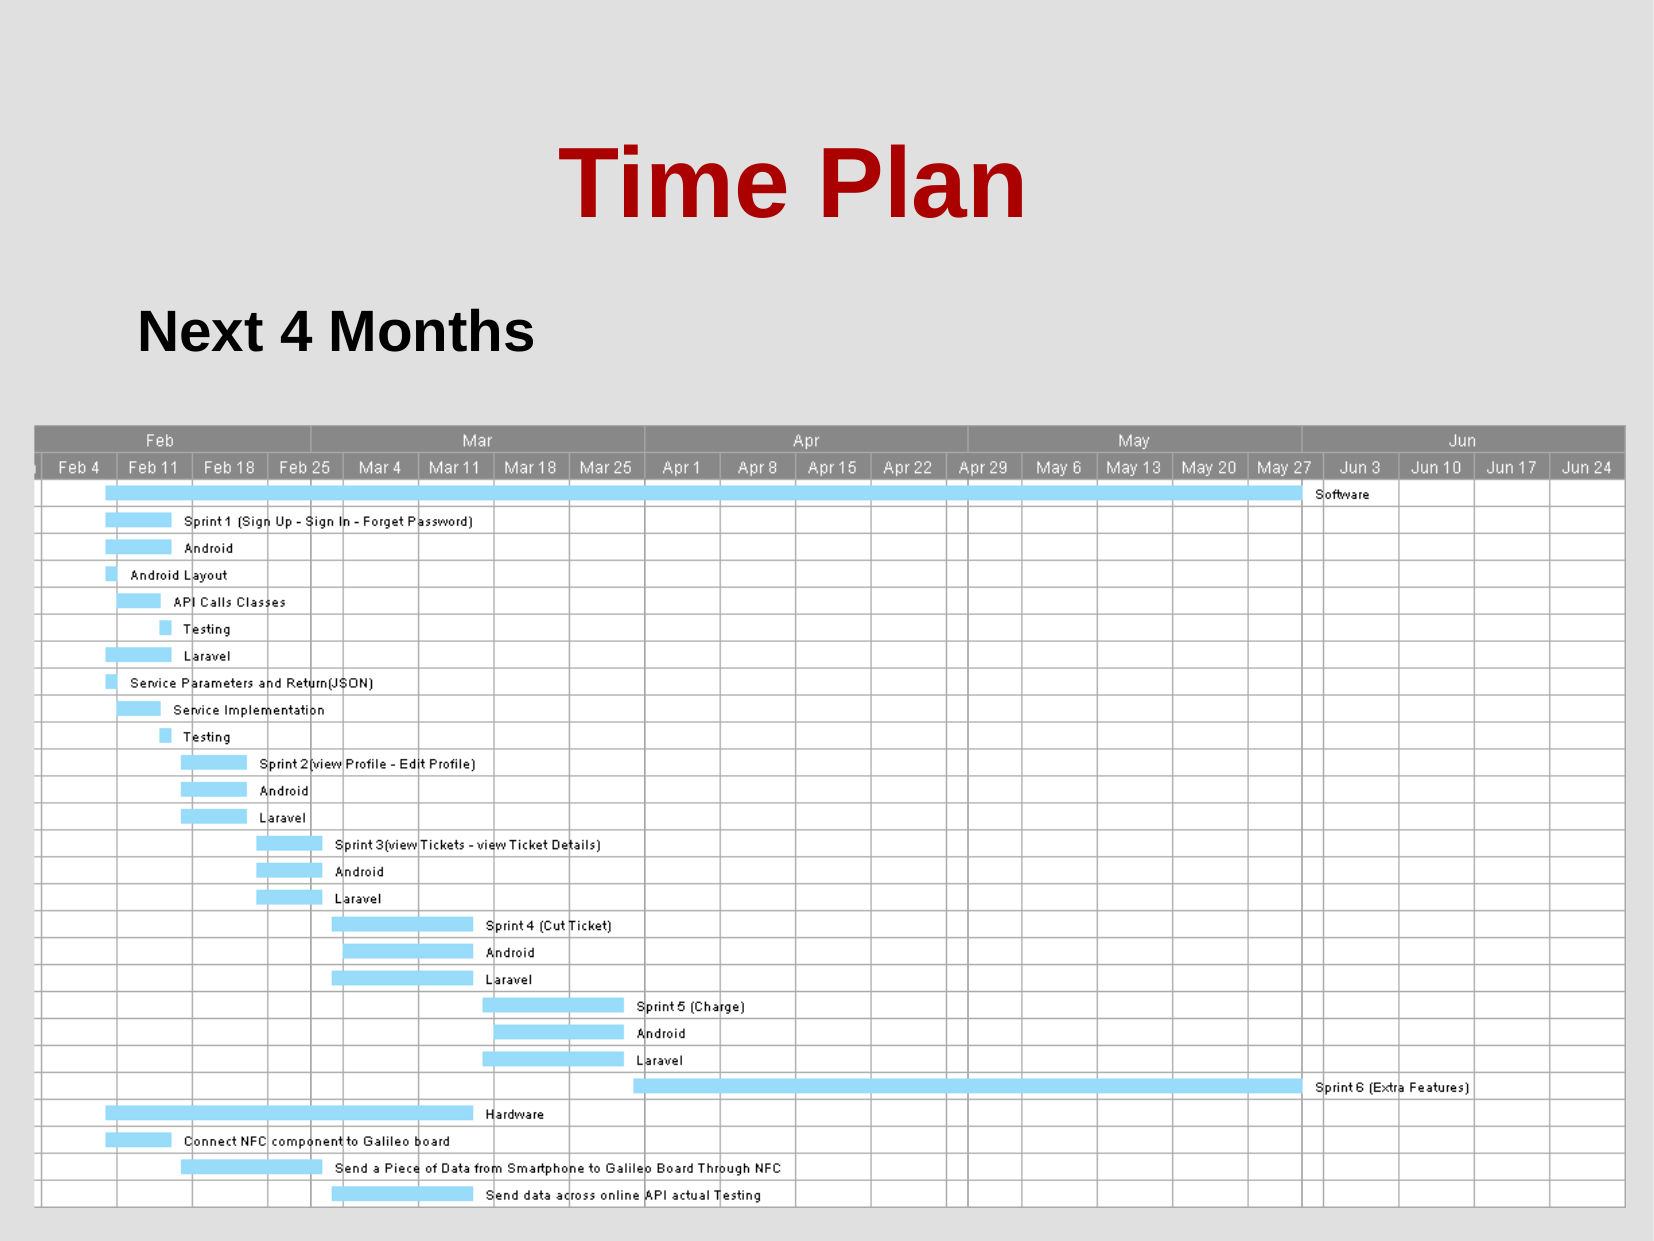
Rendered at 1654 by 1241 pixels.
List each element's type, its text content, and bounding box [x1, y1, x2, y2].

picture [0, 0, 1654, 1241]
text_box Next 4 Months [122, 290, 903, 371]
text_box Time Plan [140, 120, 1514, 247]
